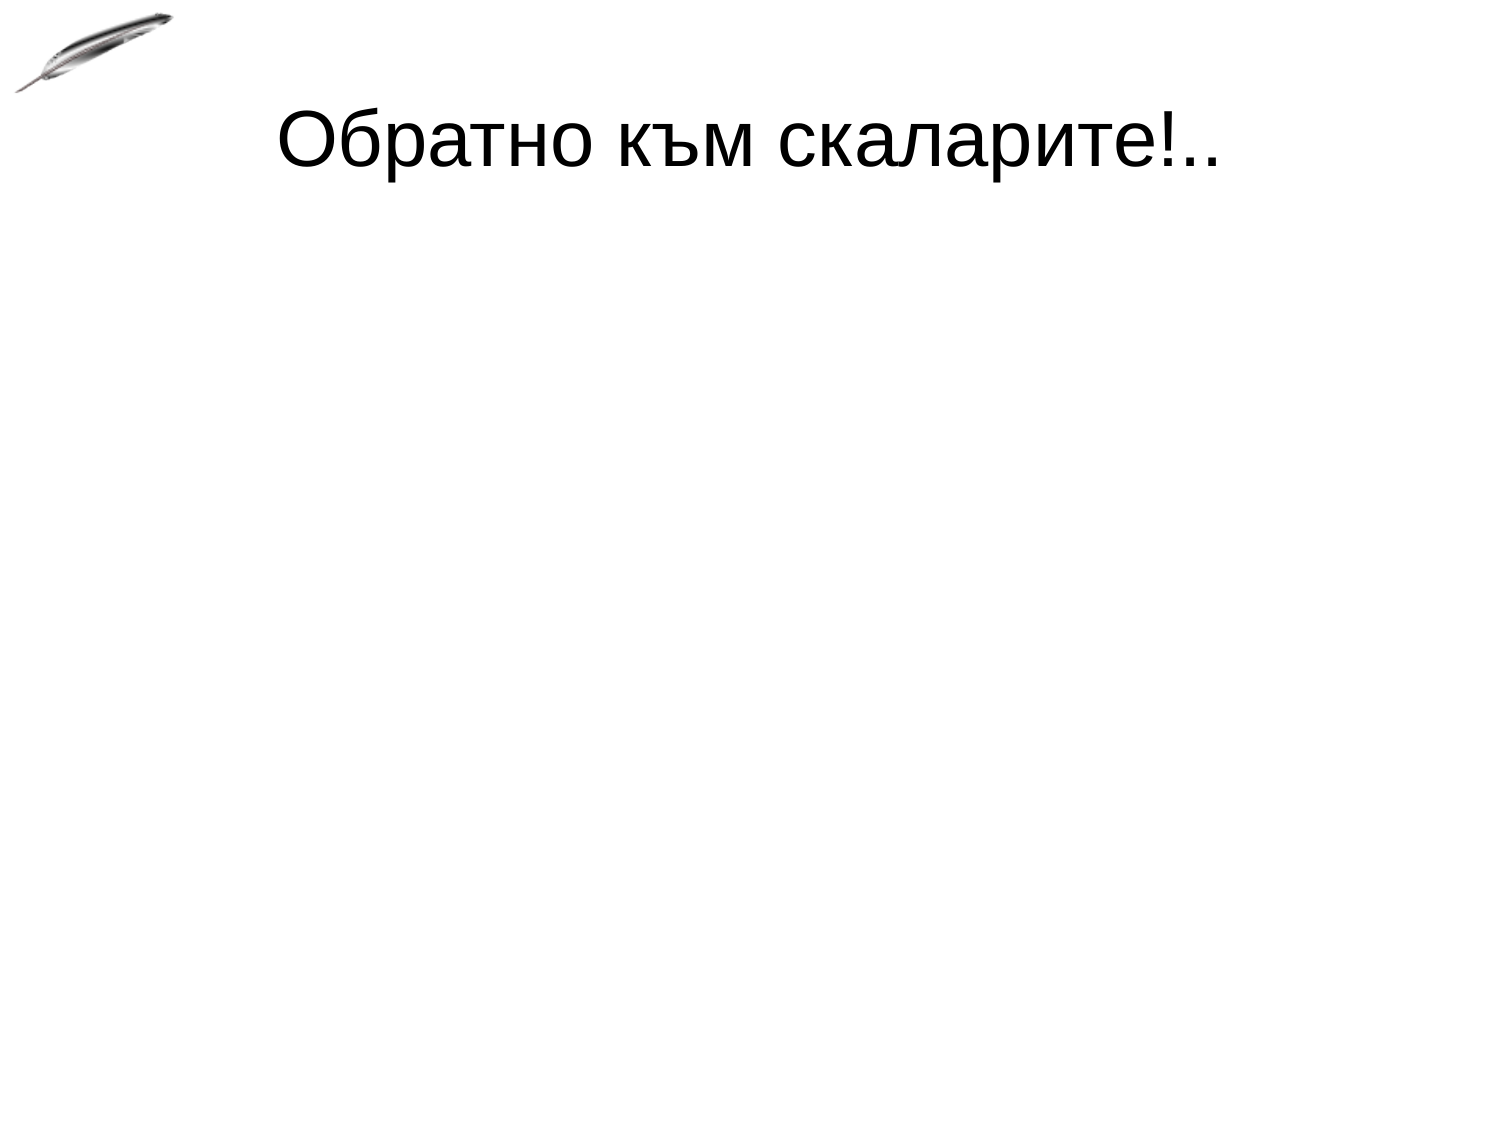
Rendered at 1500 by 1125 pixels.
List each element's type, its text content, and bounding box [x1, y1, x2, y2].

picture [11, 11, 179, 95]
title Обратно към скаларите!.. [75, 44, 1425, 233]
